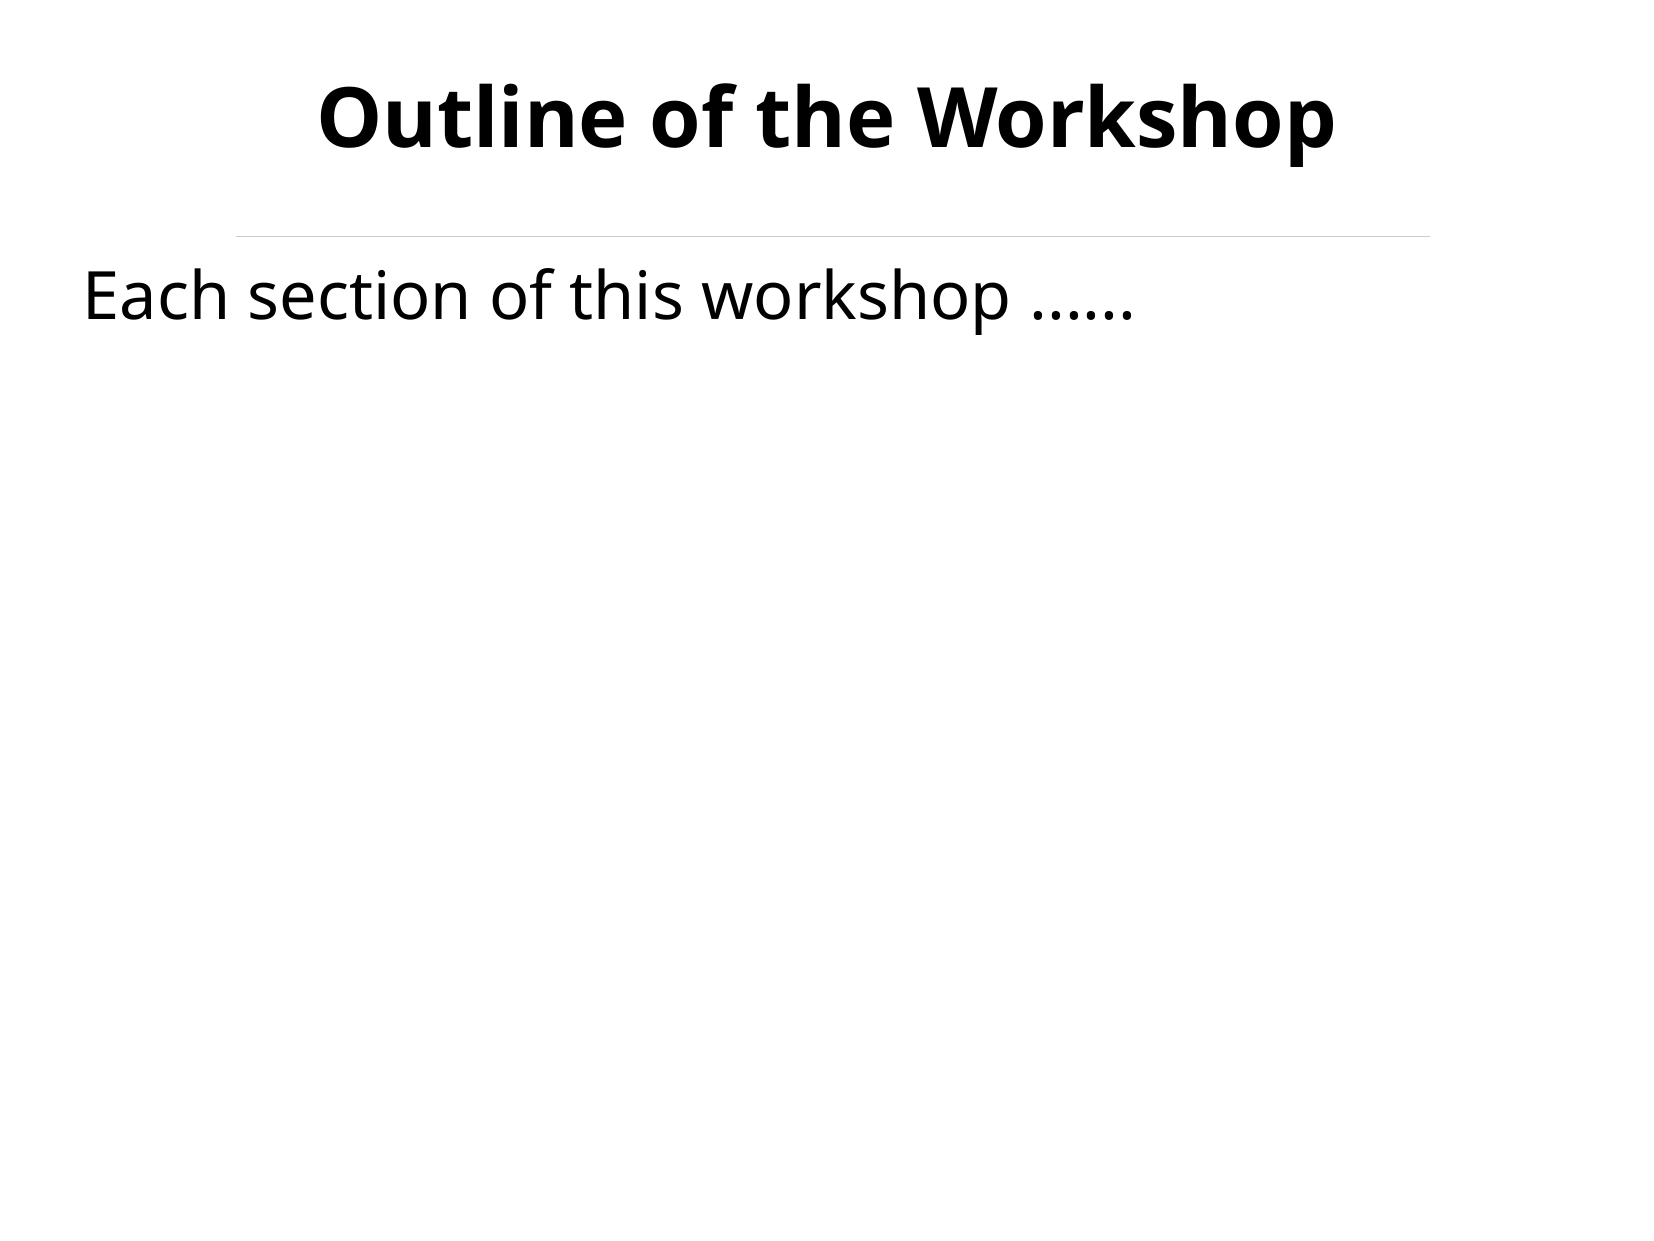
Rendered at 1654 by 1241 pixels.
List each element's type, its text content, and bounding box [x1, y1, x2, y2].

title Outline of the Workshop [82, 11, 1571, 219]
list Each section of this workshop ...... [82, 248, 1571, 1111]
